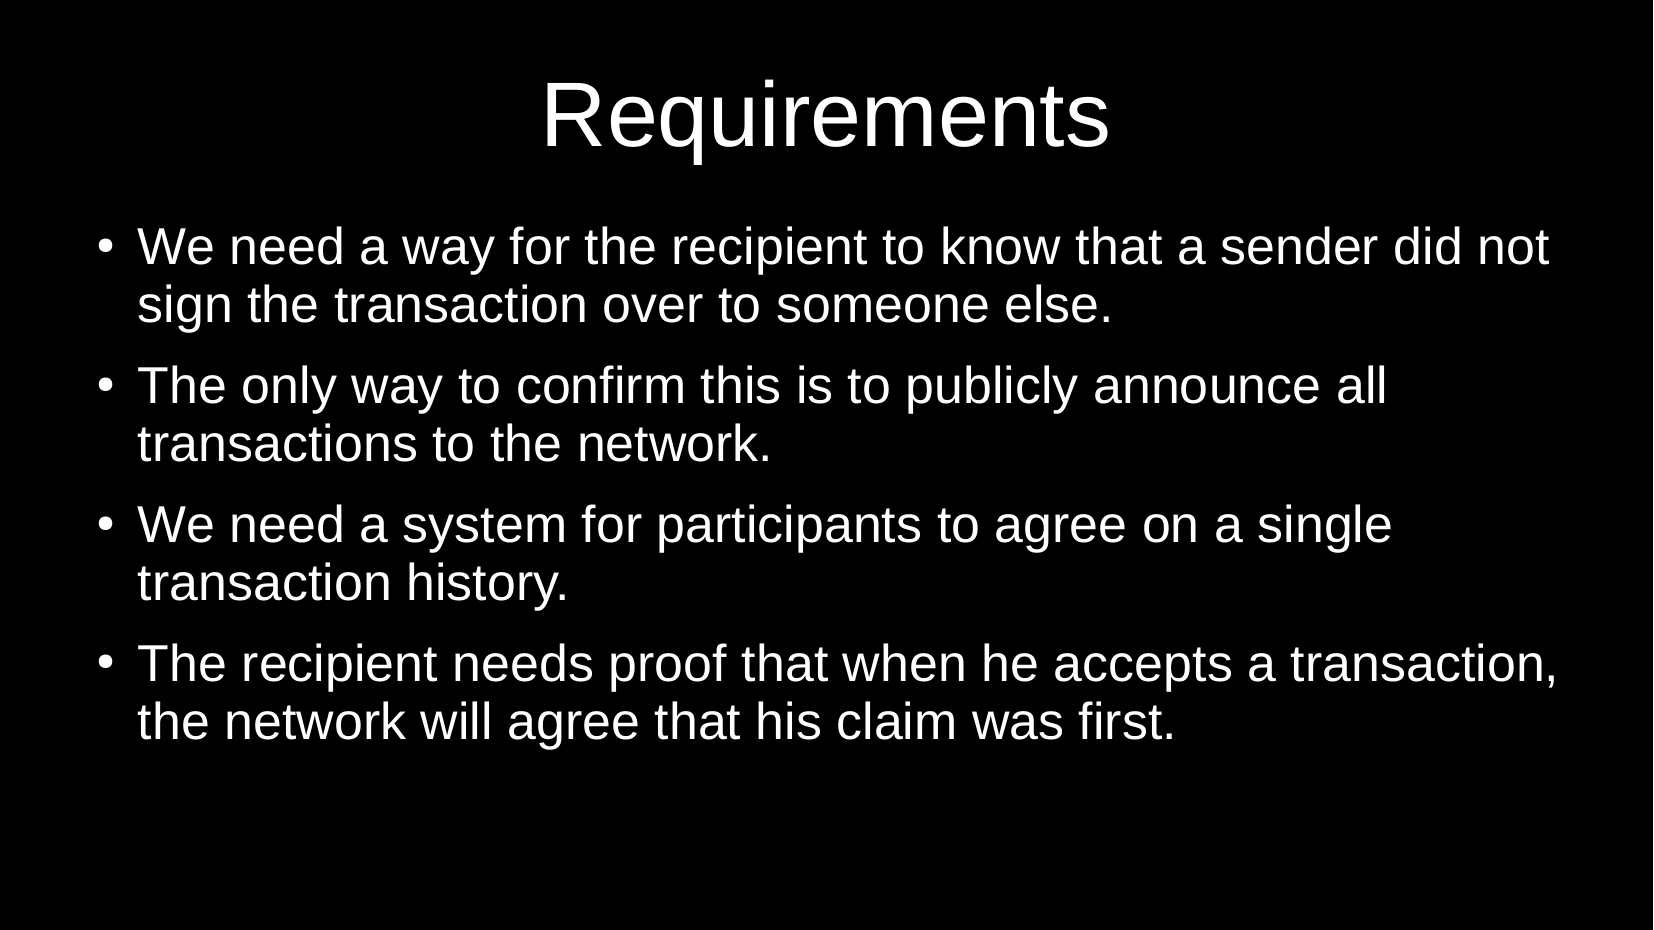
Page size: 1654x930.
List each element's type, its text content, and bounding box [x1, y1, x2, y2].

title Requirements [82, 37, 1571, 193]
list We need a way for the recipient to know that a sender did not sign the transaction over to someone else. The only way to confirm this is to publicly announce all transactions to the network. We need a system for participants to agree on a single transaction history. The recipient needs proof that when he accepts a transaction, the network will agree that his claim was first. [82, 217, 1571, 757]
